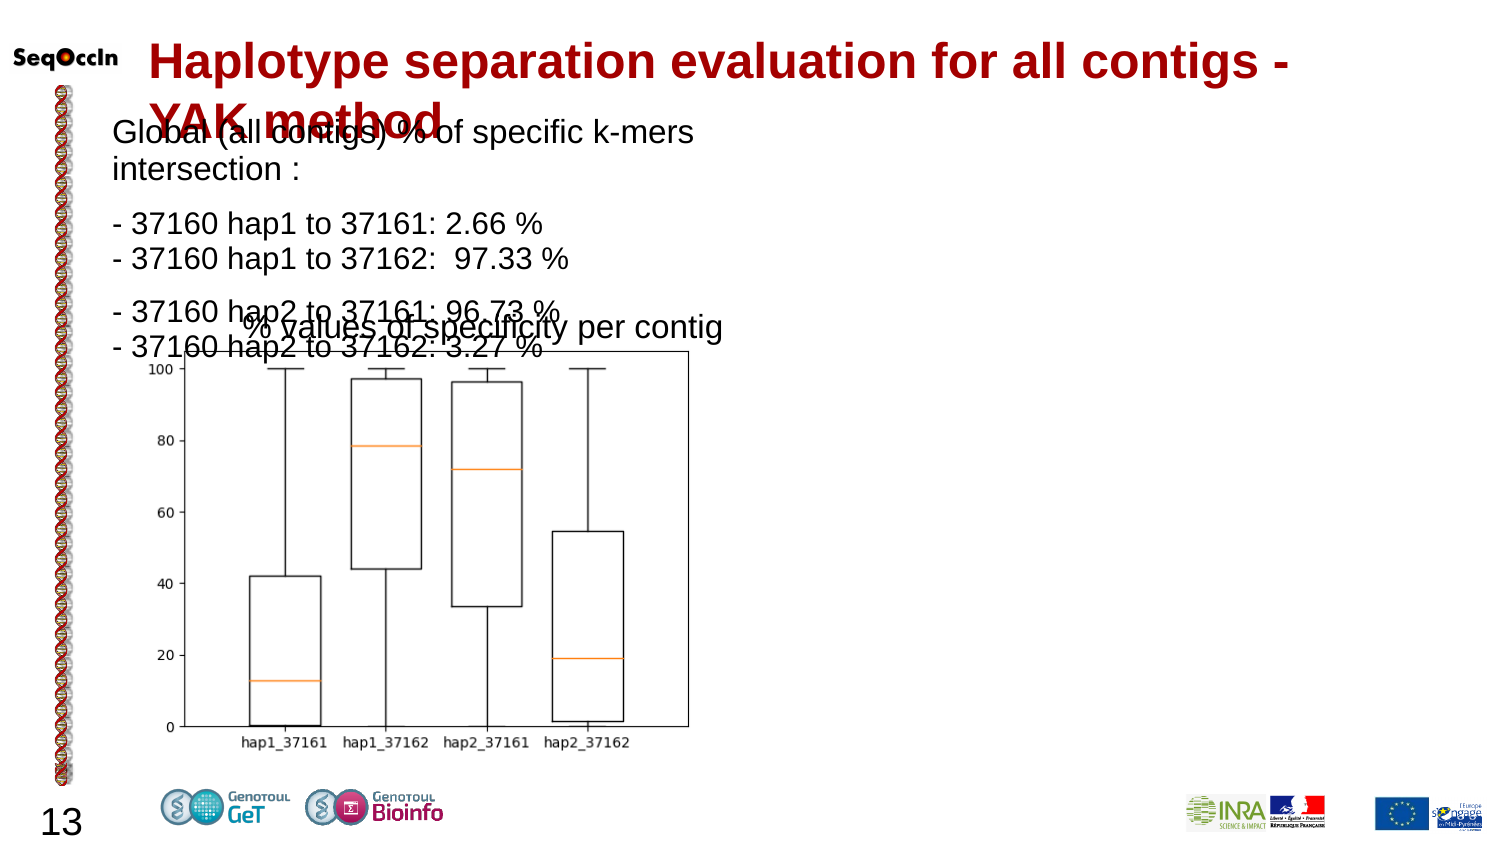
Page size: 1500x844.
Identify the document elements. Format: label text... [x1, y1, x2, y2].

picture [156, 784, 294, 830]
picture [103, 372, 753, 780]
picture [300, 784, 448, 830]
picture [1270, 795, 1325, 828]
text_box Global (all contigs) % of specific k-mers intersection : - 37160 hap1 to 37161: 2.66 % - 37160 hap1 to 37162: 97.33 % - 37160 hap2 to 37161: 96.73 % - 37160 hap2 to 37162: 3.27 % [97, 106, 753, 372]
text_box % values of specificity per contig [227, 301, 740, 354]
picture [55, 85, 68, 786]
picture [1374, 796, 1487, 834]
text_box Haplotype separation evaluation for all contigs - YAK method [137, 22, 1378, 160]
picture [1185, 794, 1267, 832]
picture [9, 43, 122, 74]
